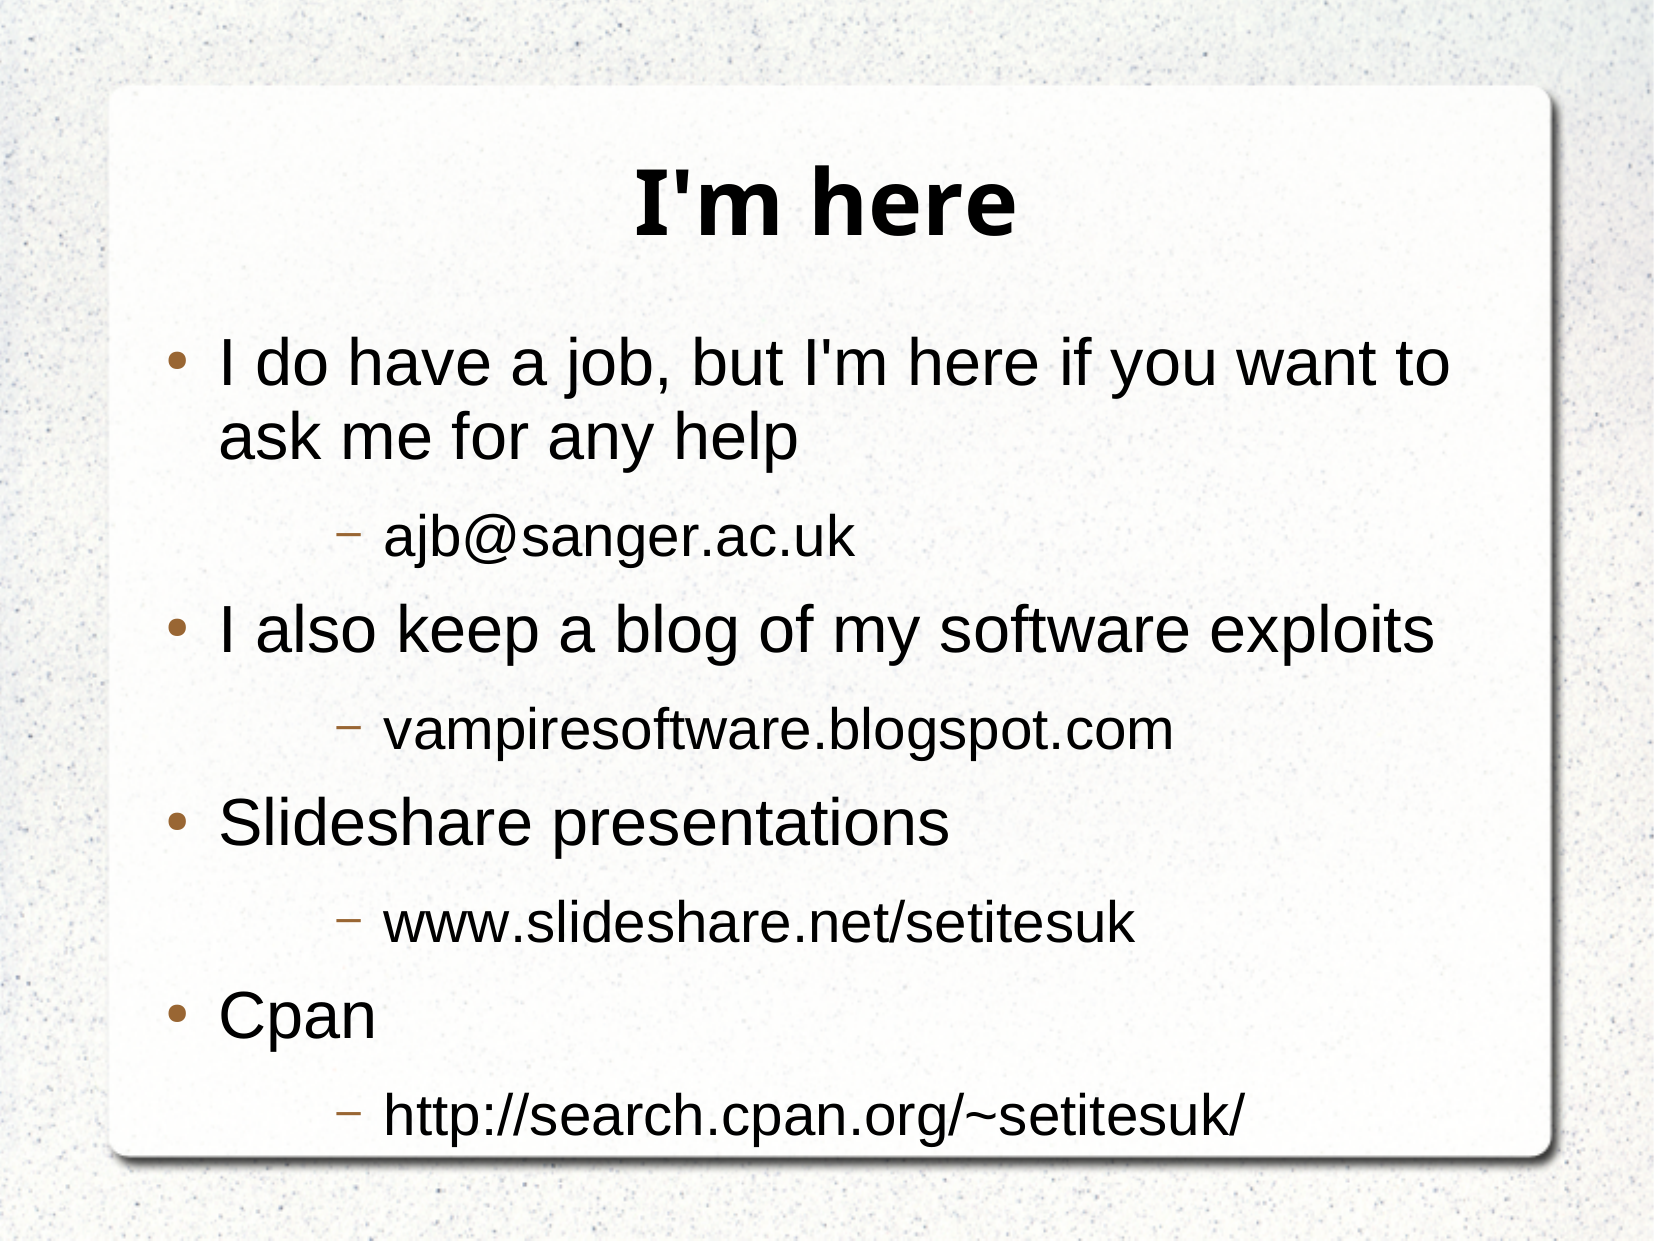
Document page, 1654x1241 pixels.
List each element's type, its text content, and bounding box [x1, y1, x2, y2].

picture [0, 0, 1654, 1241]
title I'm here [118, 96, 1536, 304]
list I do have a job, but I'm here if you want to ask me for any help ajb@sanger.ac.uk I also keep a blog of my software exploits vampiresoftware.blogspot.com Slideshare presentations www.slideshare.net/setitesuk Cpan http://search.cpan.org/~setitesuk/ [147, 324, 1506, 1147]
